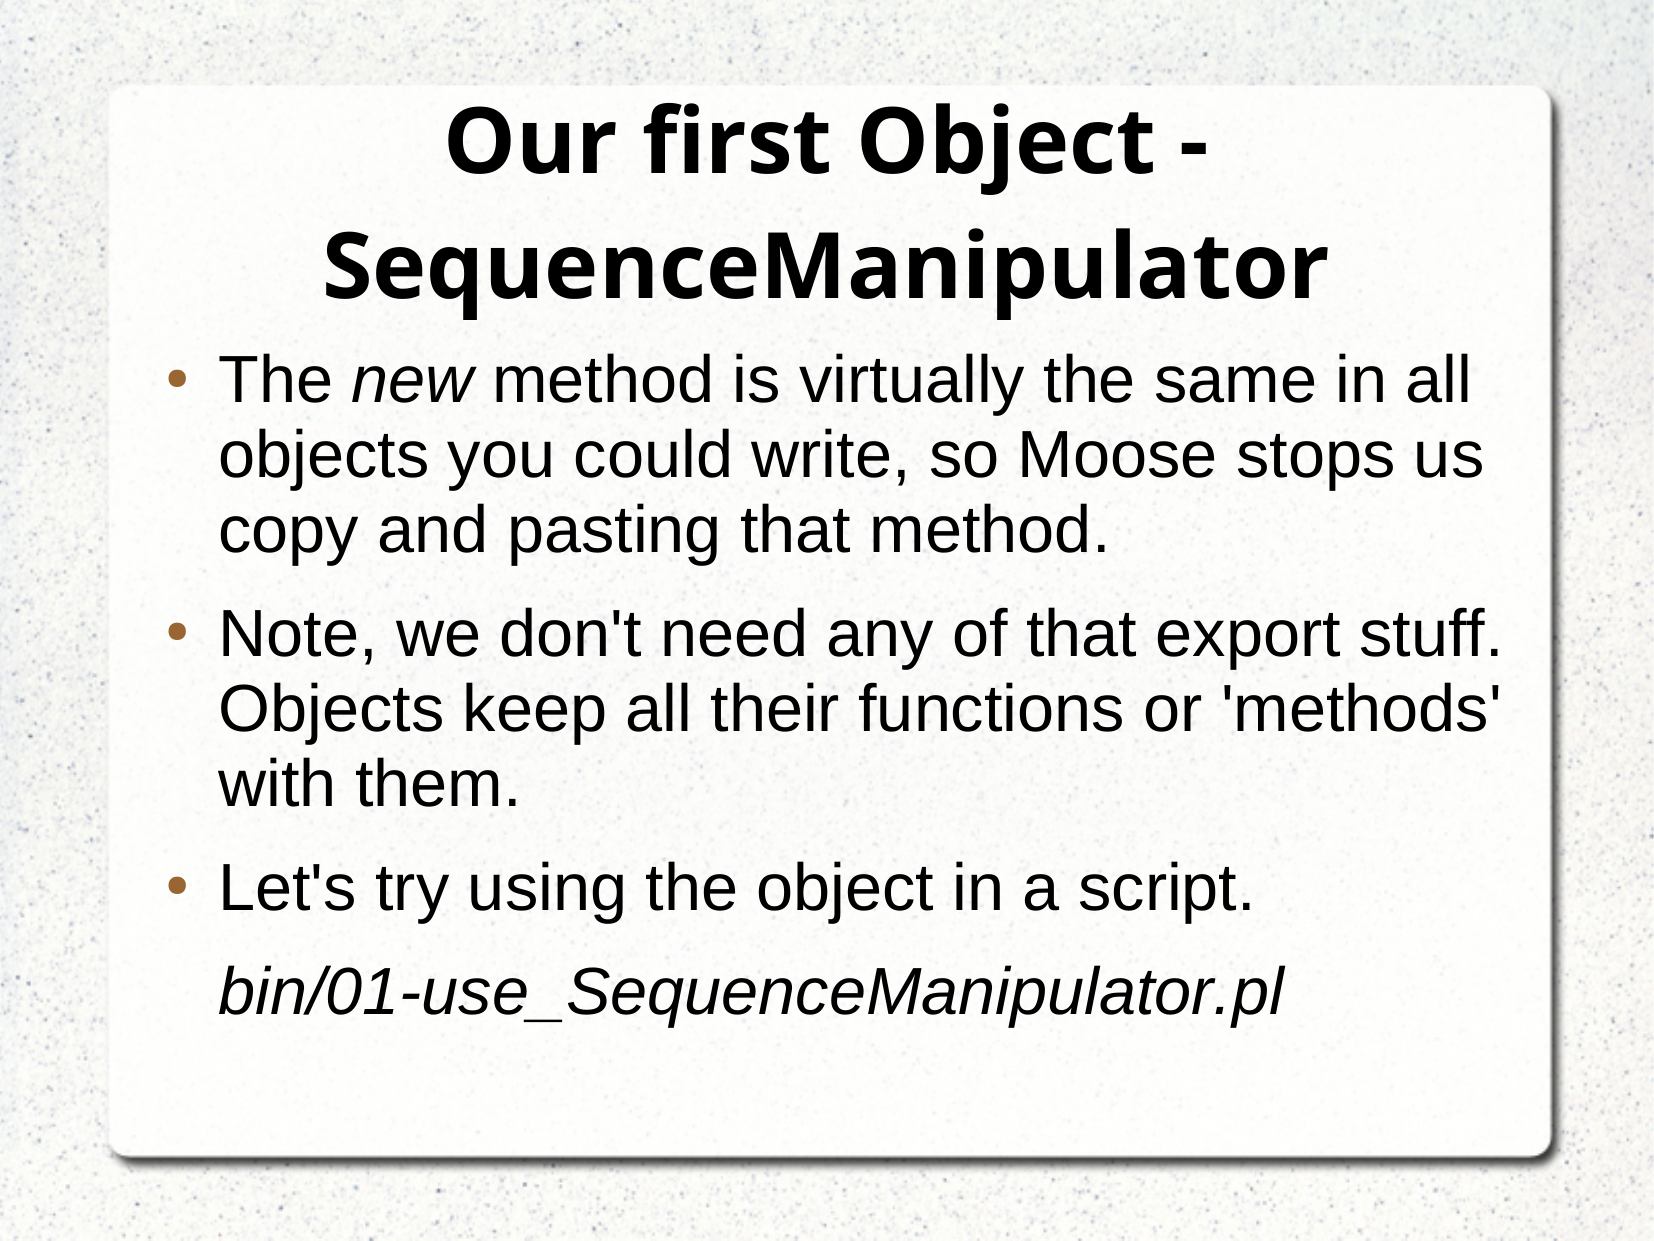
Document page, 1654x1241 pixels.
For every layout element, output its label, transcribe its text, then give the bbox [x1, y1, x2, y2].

picture [0, 0, 1654, 1241]
list The new method is virtually the same in all objects you could write, so Moose stops us copy and pasting that method. Note, we don't need any of that export stuff. Objects keep all their functions or 'methods' with them. Let's try using the object in a script. bin/01-use_SequenceManipulator.pl [147, 342, 1506, 1028]
title Our first Object - SequenceManipulator [118, 88, 1536, 312]
